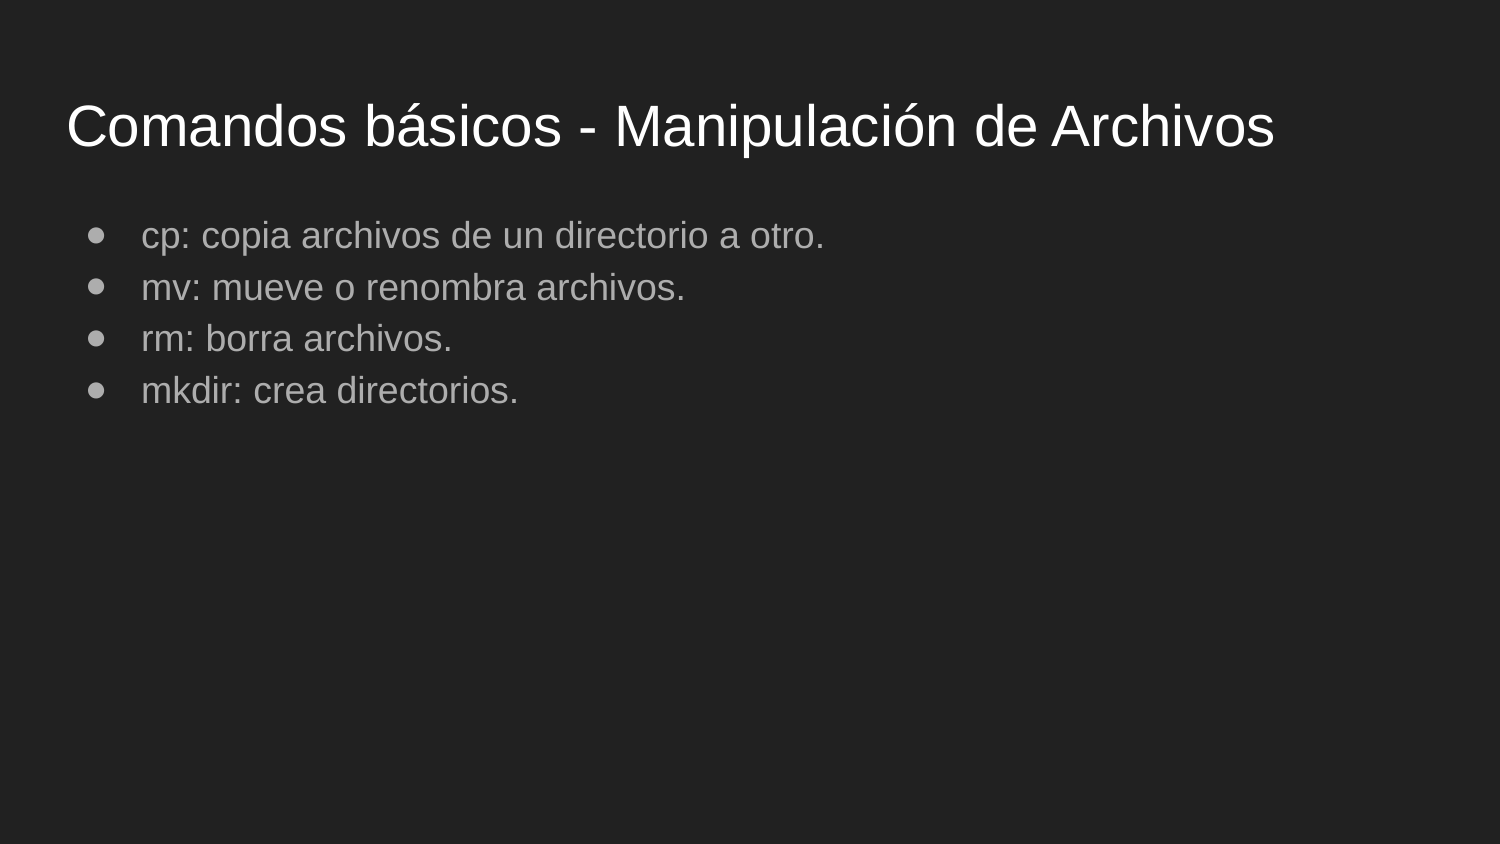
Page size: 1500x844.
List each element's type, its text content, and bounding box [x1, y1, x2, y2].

title Comandos básicos - Manipulación de Archivos [51, 72, 1449, 167]
list cp: copia archivos de un directorio a otro. mv: mueve o renombra archivos. rm: borra archivos. mkdir: crea directorios. [51, 189, 1449, 750]
